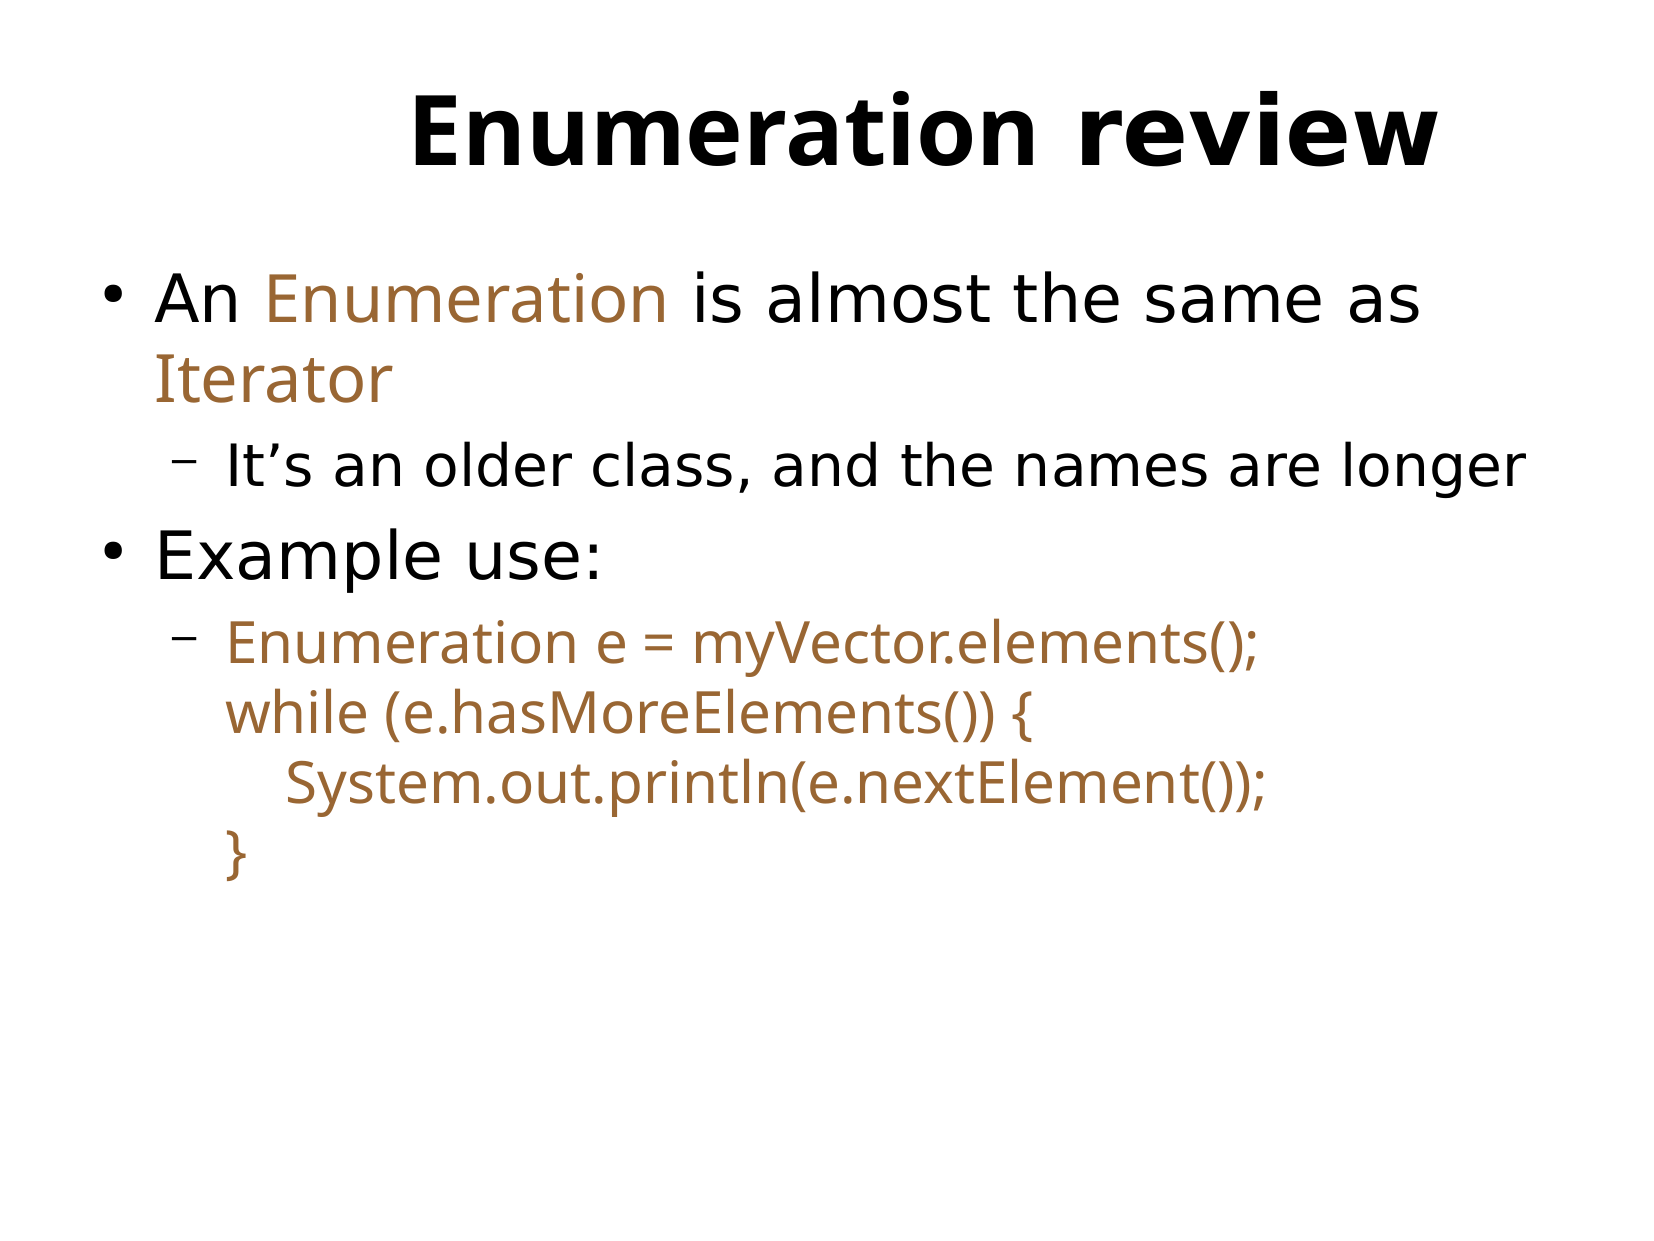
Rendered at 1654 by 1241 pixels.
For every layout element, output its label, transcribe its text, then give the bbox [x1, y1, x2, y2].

list An Enumeration is almost the same as Iterator It’s an older class, and the names are longer Example use: Enumeration e = myVector.elements(); while (e.hasMoreElements()) { System.out.println(e.nextElement()); } [68, 247, 1620, 1109]
title Enumeration review [220, 41, 1630, 193]
